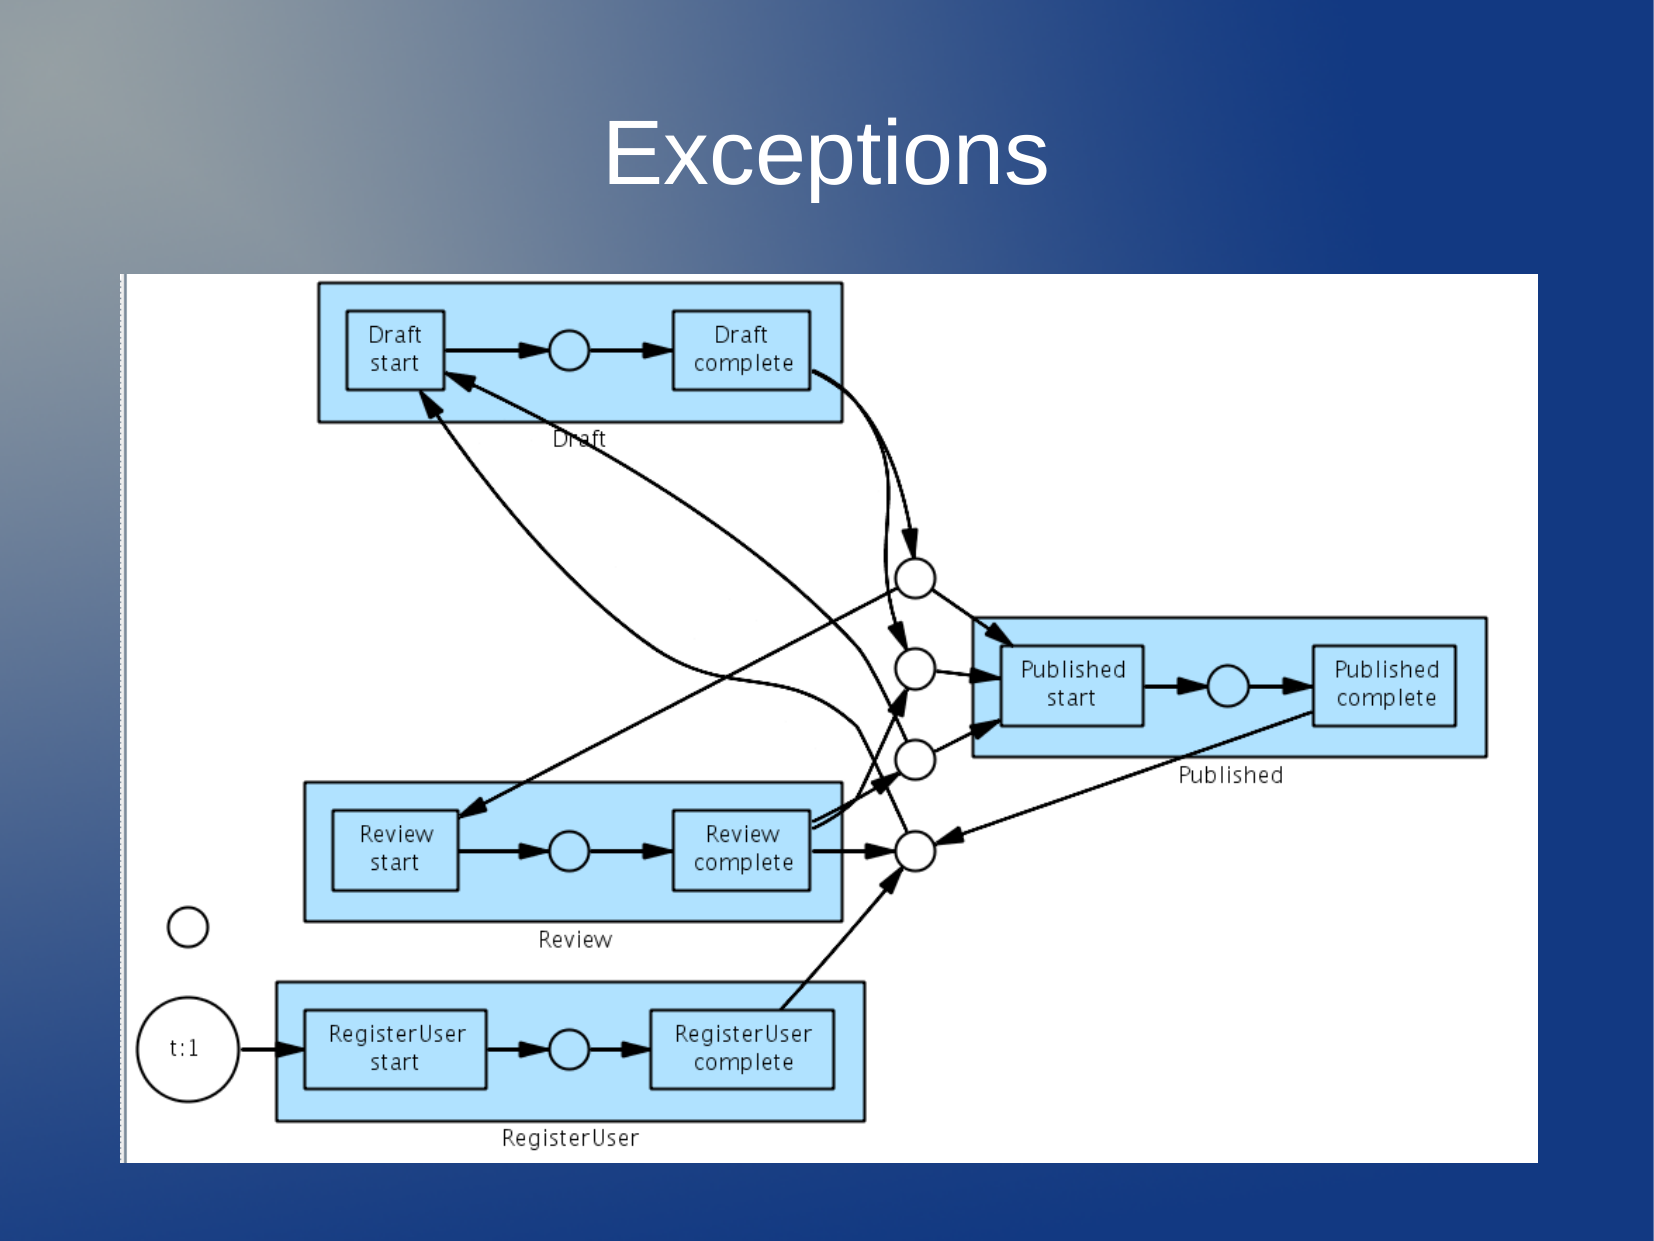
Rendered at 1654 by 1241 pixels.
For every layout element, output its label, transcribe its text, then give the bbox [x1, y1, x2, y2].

picture [0, 0, 1654, 1241]
title Exceptions [82, 49, 1571, 257]
